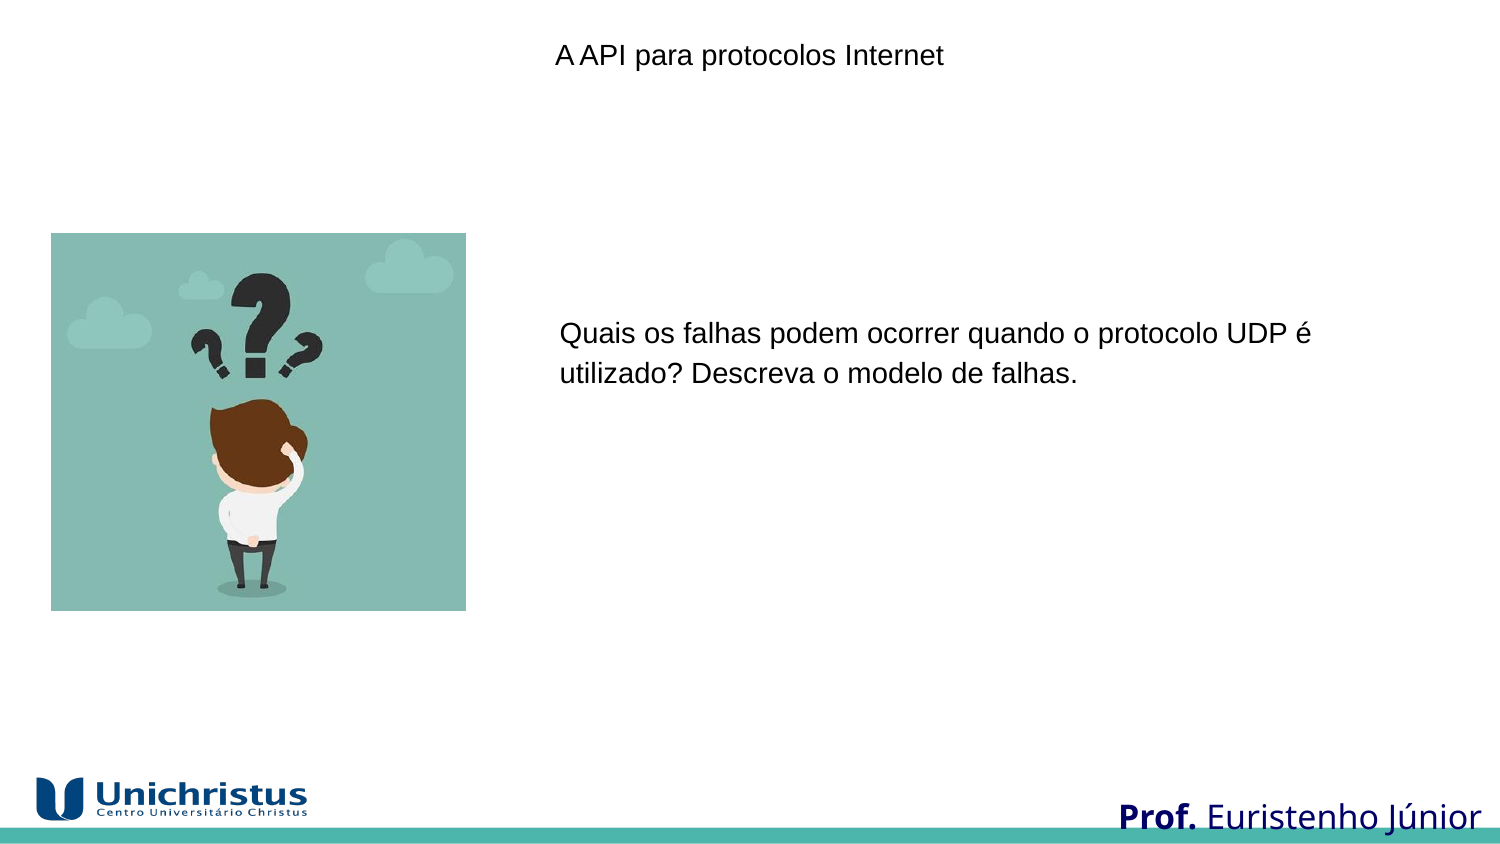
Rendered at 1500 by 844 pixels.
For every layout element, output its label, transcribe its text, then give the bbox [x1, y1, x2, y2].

title A API para protocolos Internet [51, 20, 1449, 137]
list Quais os falhas podem ocorrer quando o protocolo UDP é utilizado? Descreva o modelo de falhas. [544, 152, 1449, 750]
picture [32, 775, 311, 822]
picture [51, 233, 466, 611]
